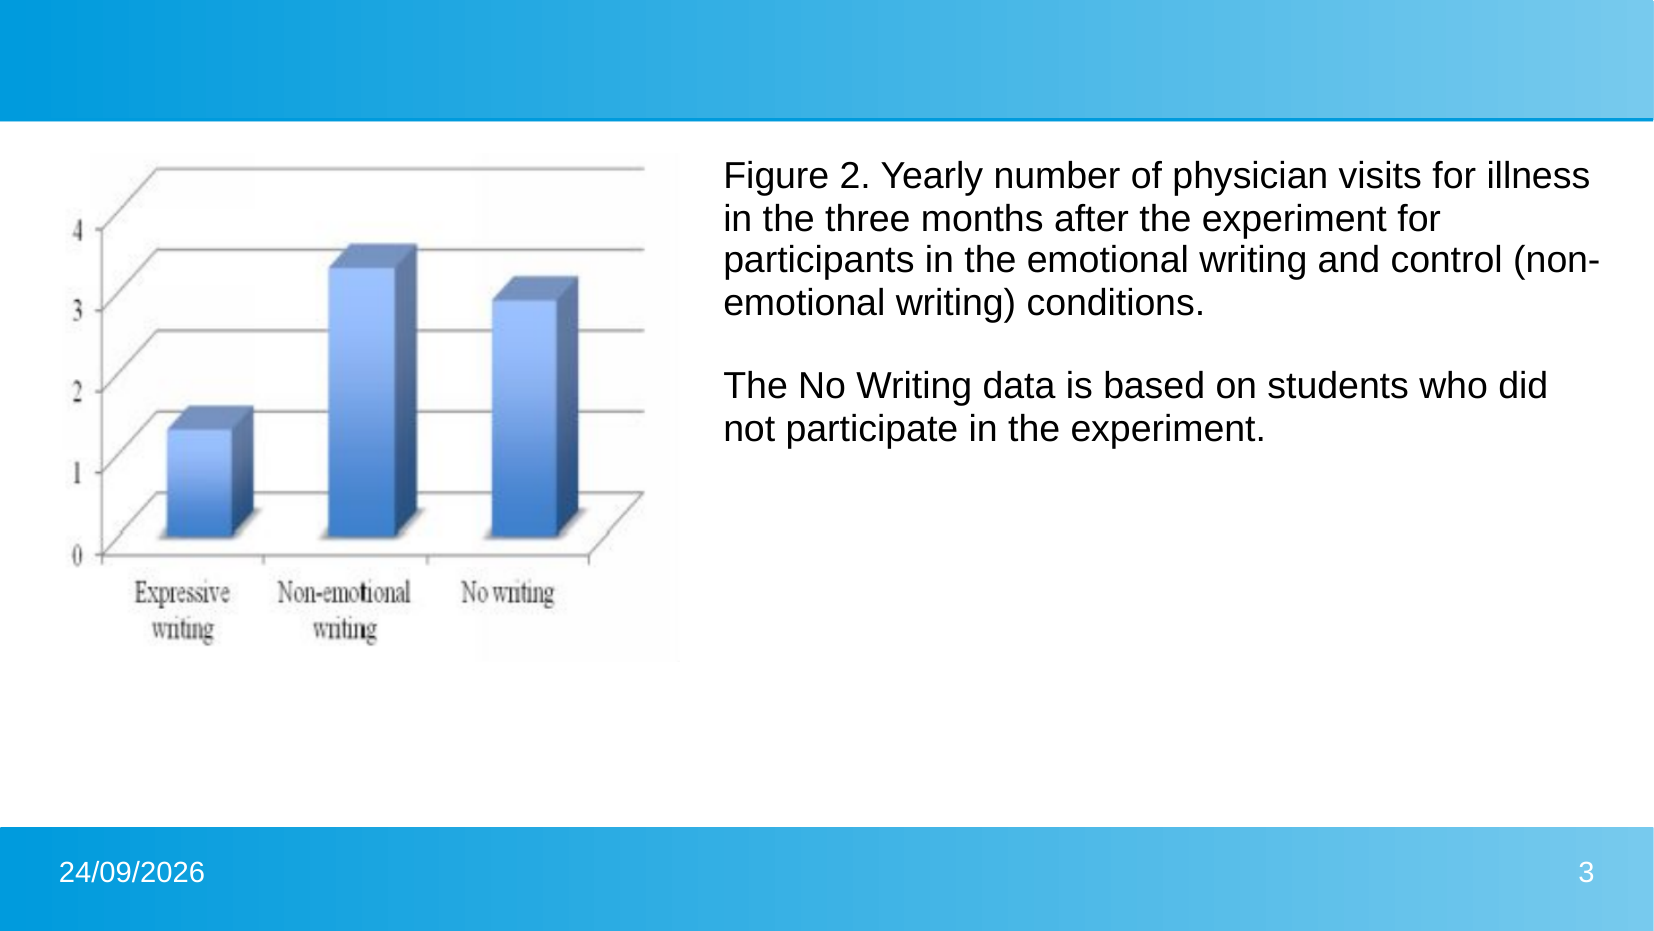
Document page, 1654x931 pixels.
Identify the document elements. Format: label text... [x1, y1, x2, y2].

picture [62, 153, 680, 662]
text_box Figure 2. Yearly number of physician visits for illness in the three months after the experiment for participants in the emotional writing and control (non-emotional writing) conditions. The No Writing data is based on students who did not participate in the experiment. [708, 147, 1625, 457]
